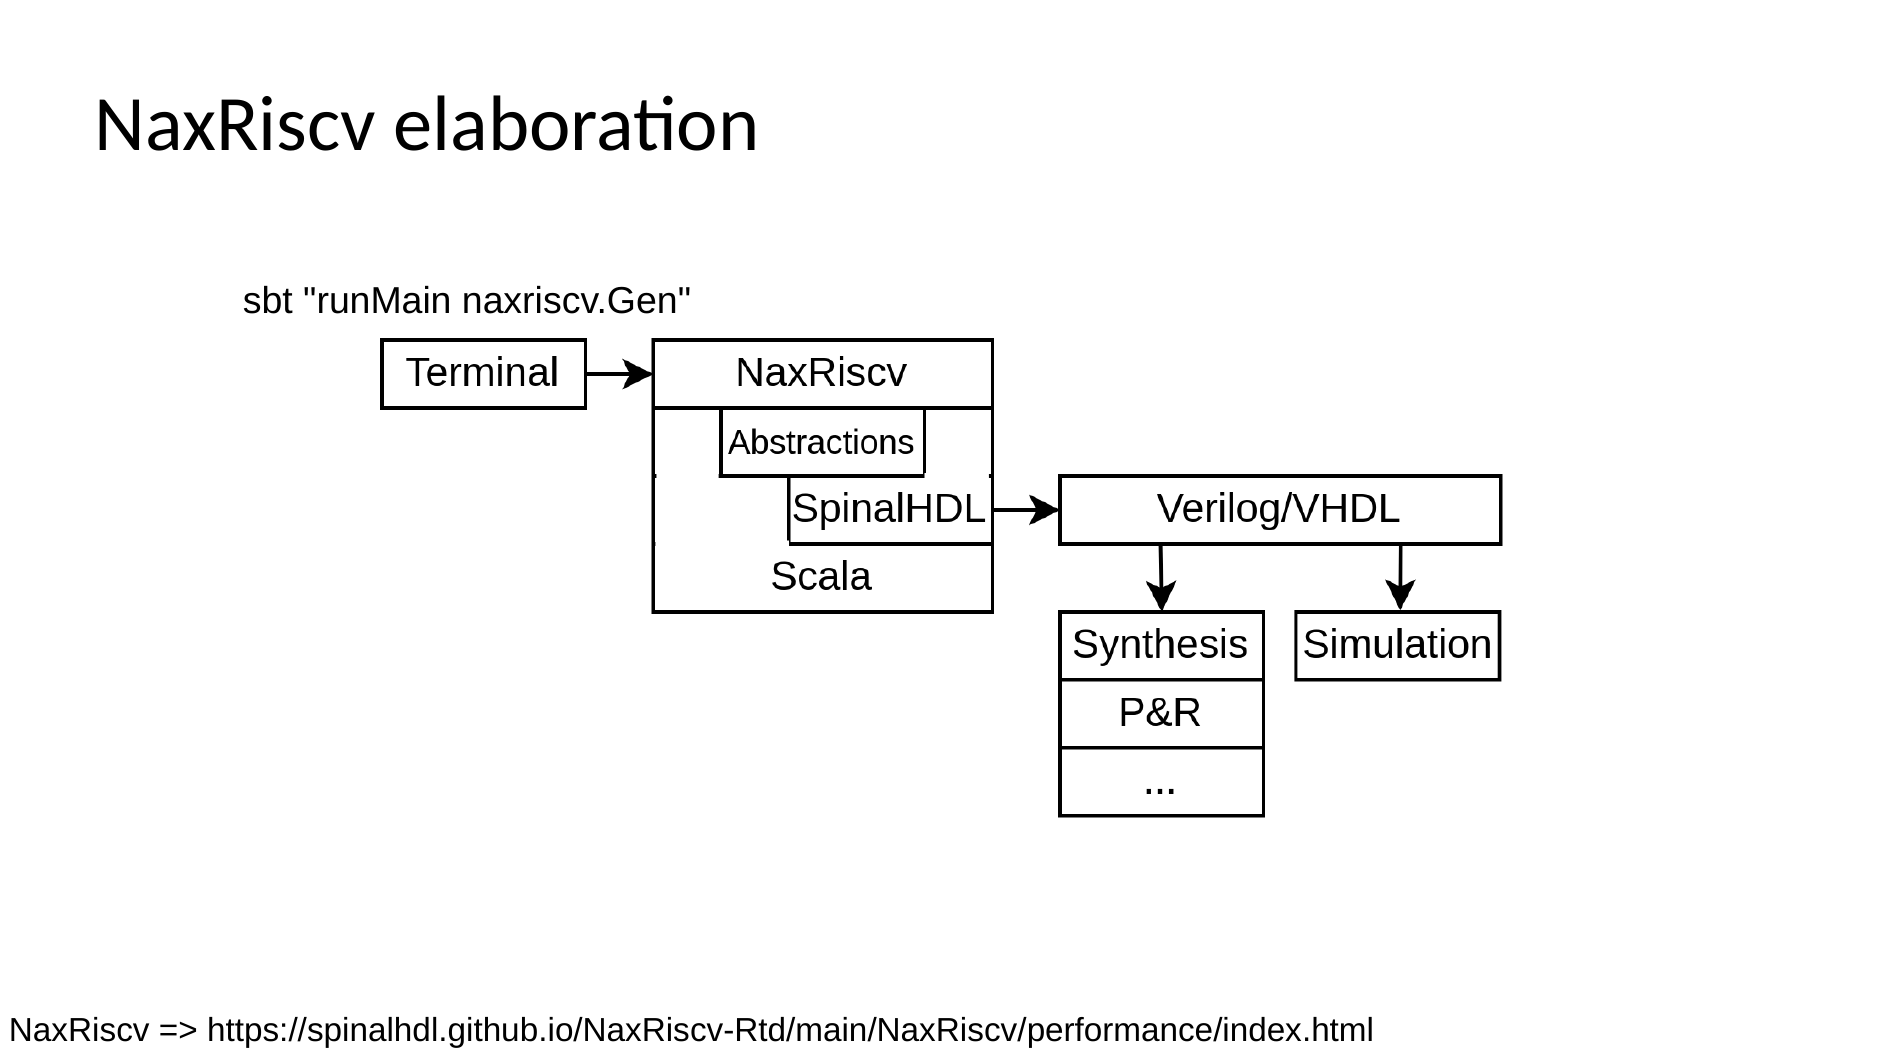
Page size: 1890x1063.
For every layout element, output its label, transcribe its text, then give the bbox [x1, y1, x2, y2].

text_box sbt "runMain naxriscv.Gen" [228, 271, 707, 329]
text_box NaxRiscv => https://spinalhdl.github.io/NaxRiscv-Rtd/main/NaxRiscv/performance/index.html [0, 1003, 1400, 1063]
picture [346, 304, 1536, 851]
title NaxRiscv elaboration [94, 42, 1796, 220]
